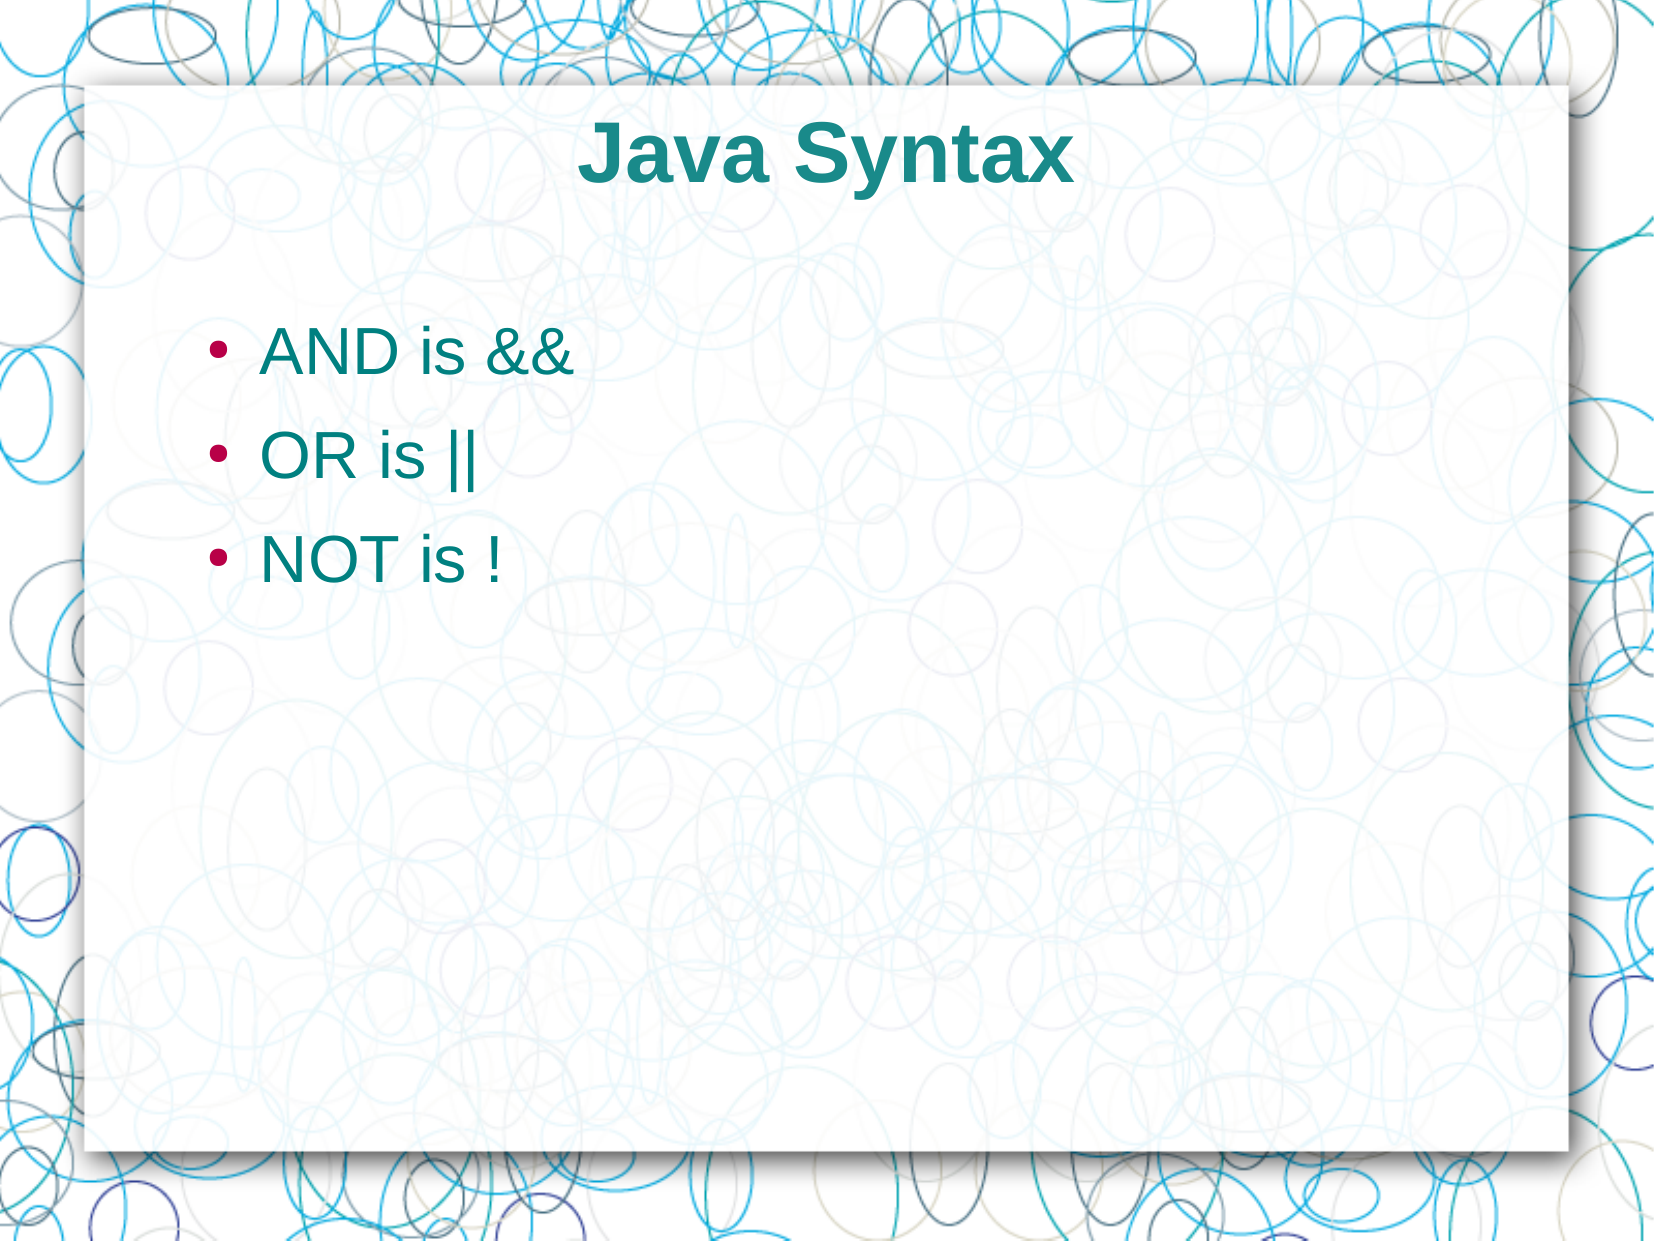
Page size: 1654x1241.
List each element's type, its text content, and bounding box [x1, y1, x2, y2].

title Java Syntax [82, 49, 1571, 257]
list AND is && OR is || NOT is ! [118, 313, 1536, 1019]
picture [0, 0, 1654, 1241]
